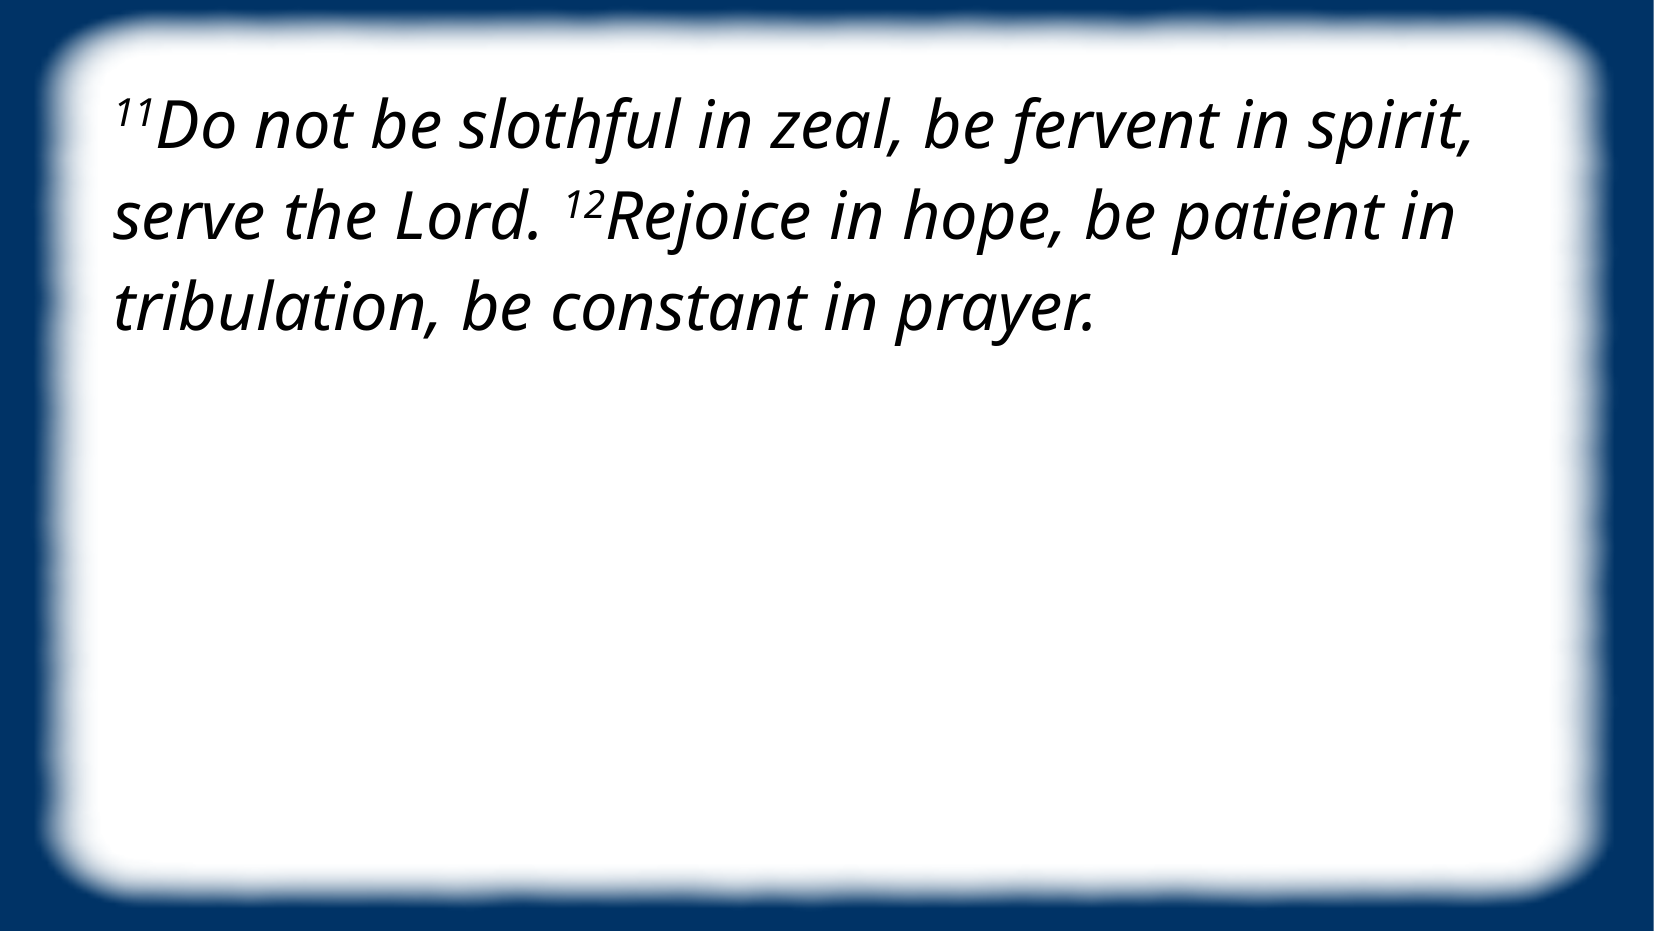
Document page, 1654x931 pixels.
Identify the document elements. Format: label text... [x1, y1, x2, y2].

text_box 11Do not be slothful in zeal, be fervent in spirit, serve the Lord. 12Rejoice in hope, be patient in tribulation, be constant in prayer. [98, 70, 1554, 391]
picture [0, 0, 1654, 931]
